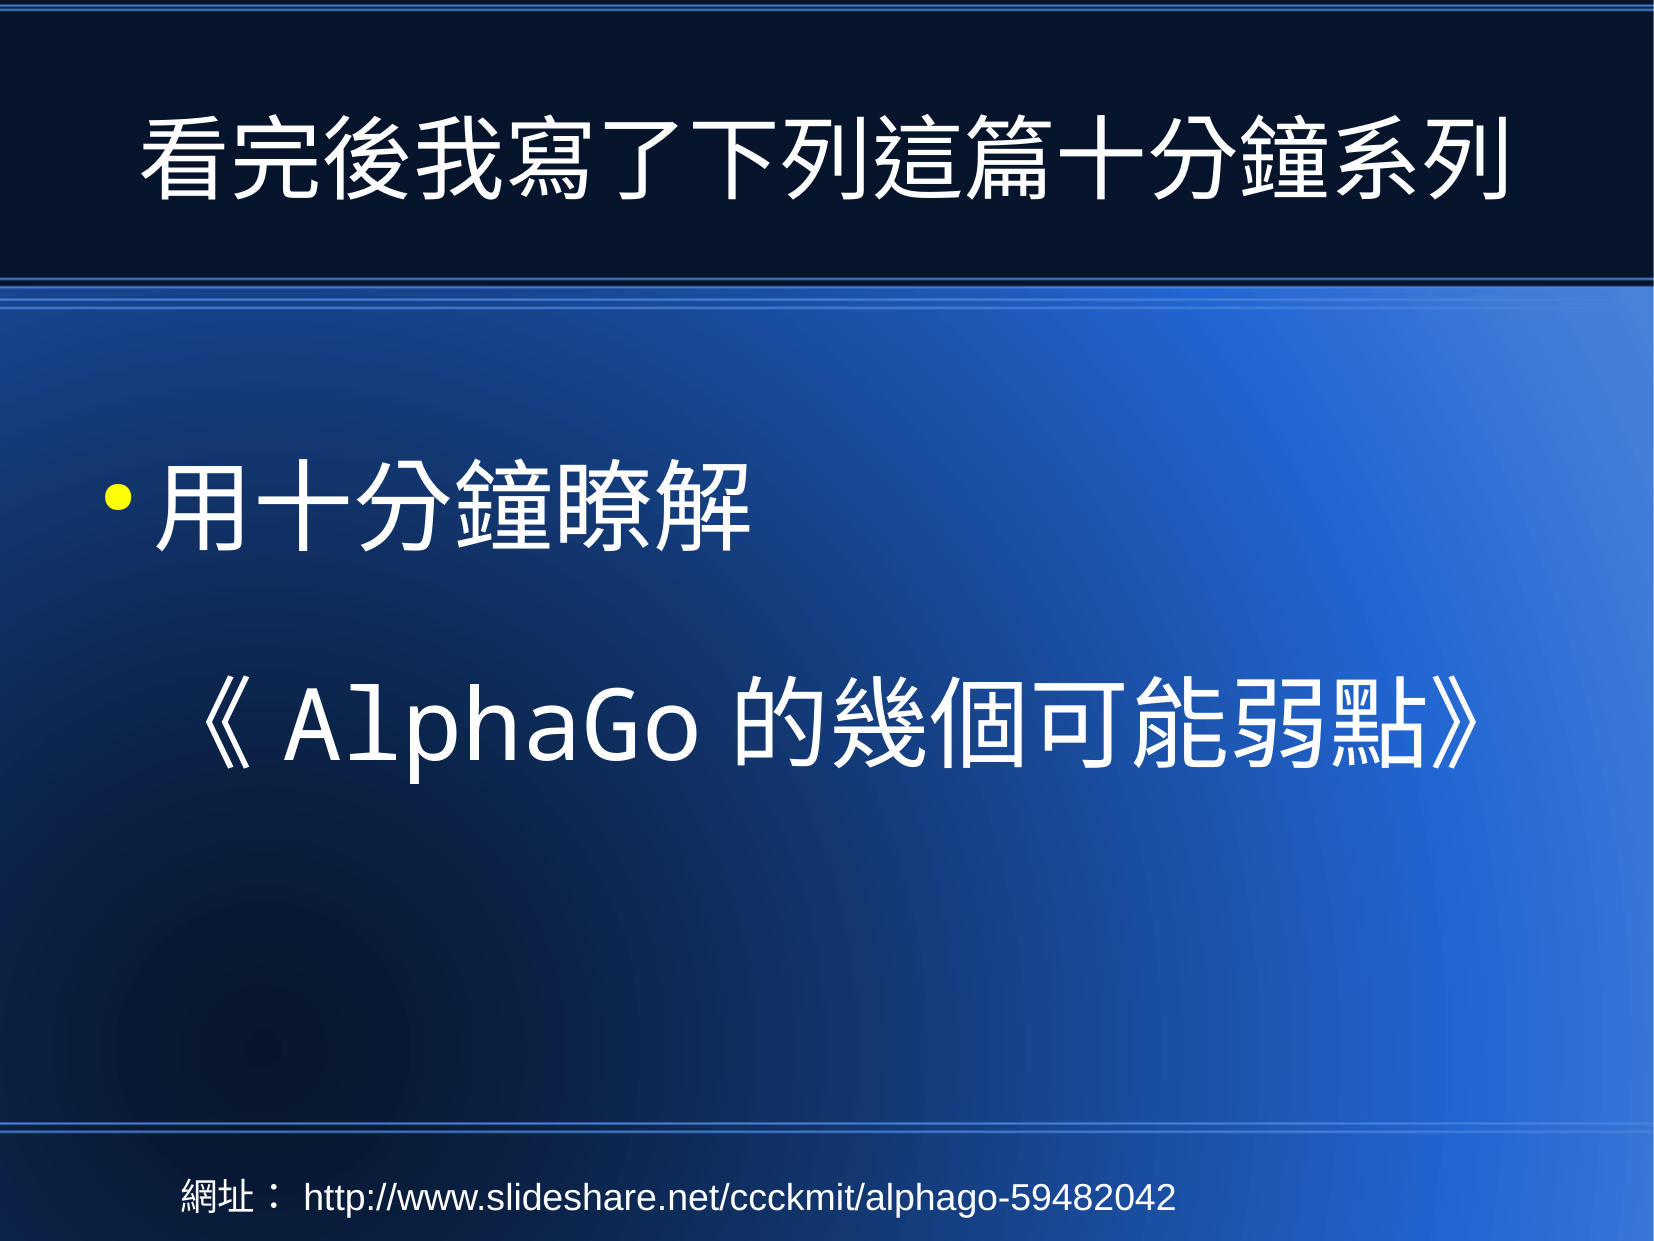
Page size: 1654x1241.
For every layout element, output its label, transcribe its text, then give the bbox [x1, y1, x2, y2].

title 看完後我寫了下列這篇十分鐘系列 [82, 49, 1571, 257]
picture [0, 0, 1654, 1241]
text_box 網址：http://www.slideshare.net/ccckmit/alphago-59482042 [165, 1159, 1276, 1241]
list 用十分鐘瞭解 《AlphaGo的幾個可能弱點》 [82, 355, 1571, 1241]
